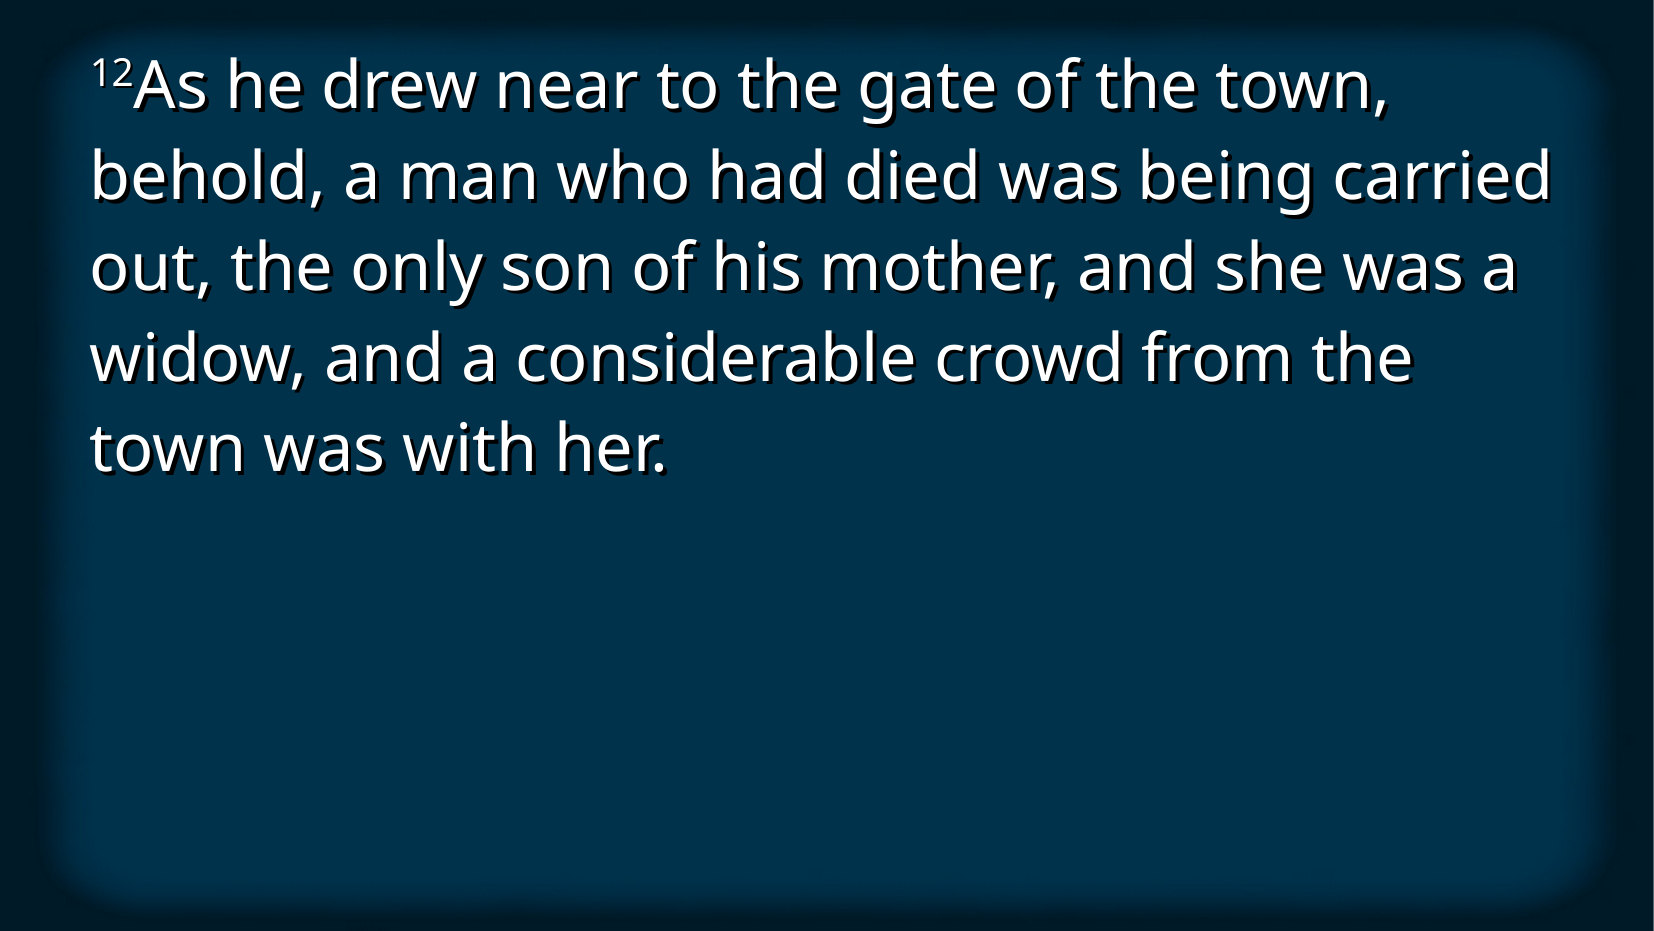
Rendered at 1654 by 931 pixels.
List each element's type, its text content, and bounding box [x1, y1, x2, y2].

picture [0, 0, 1654, 931]
text_box 12As he drew near to the gate of the town, behold, a man who had died was being carried out, the only son of his mother, and she was a widow, and a considerable crowd from the town was with her. [75, 30, 1576, 400]
